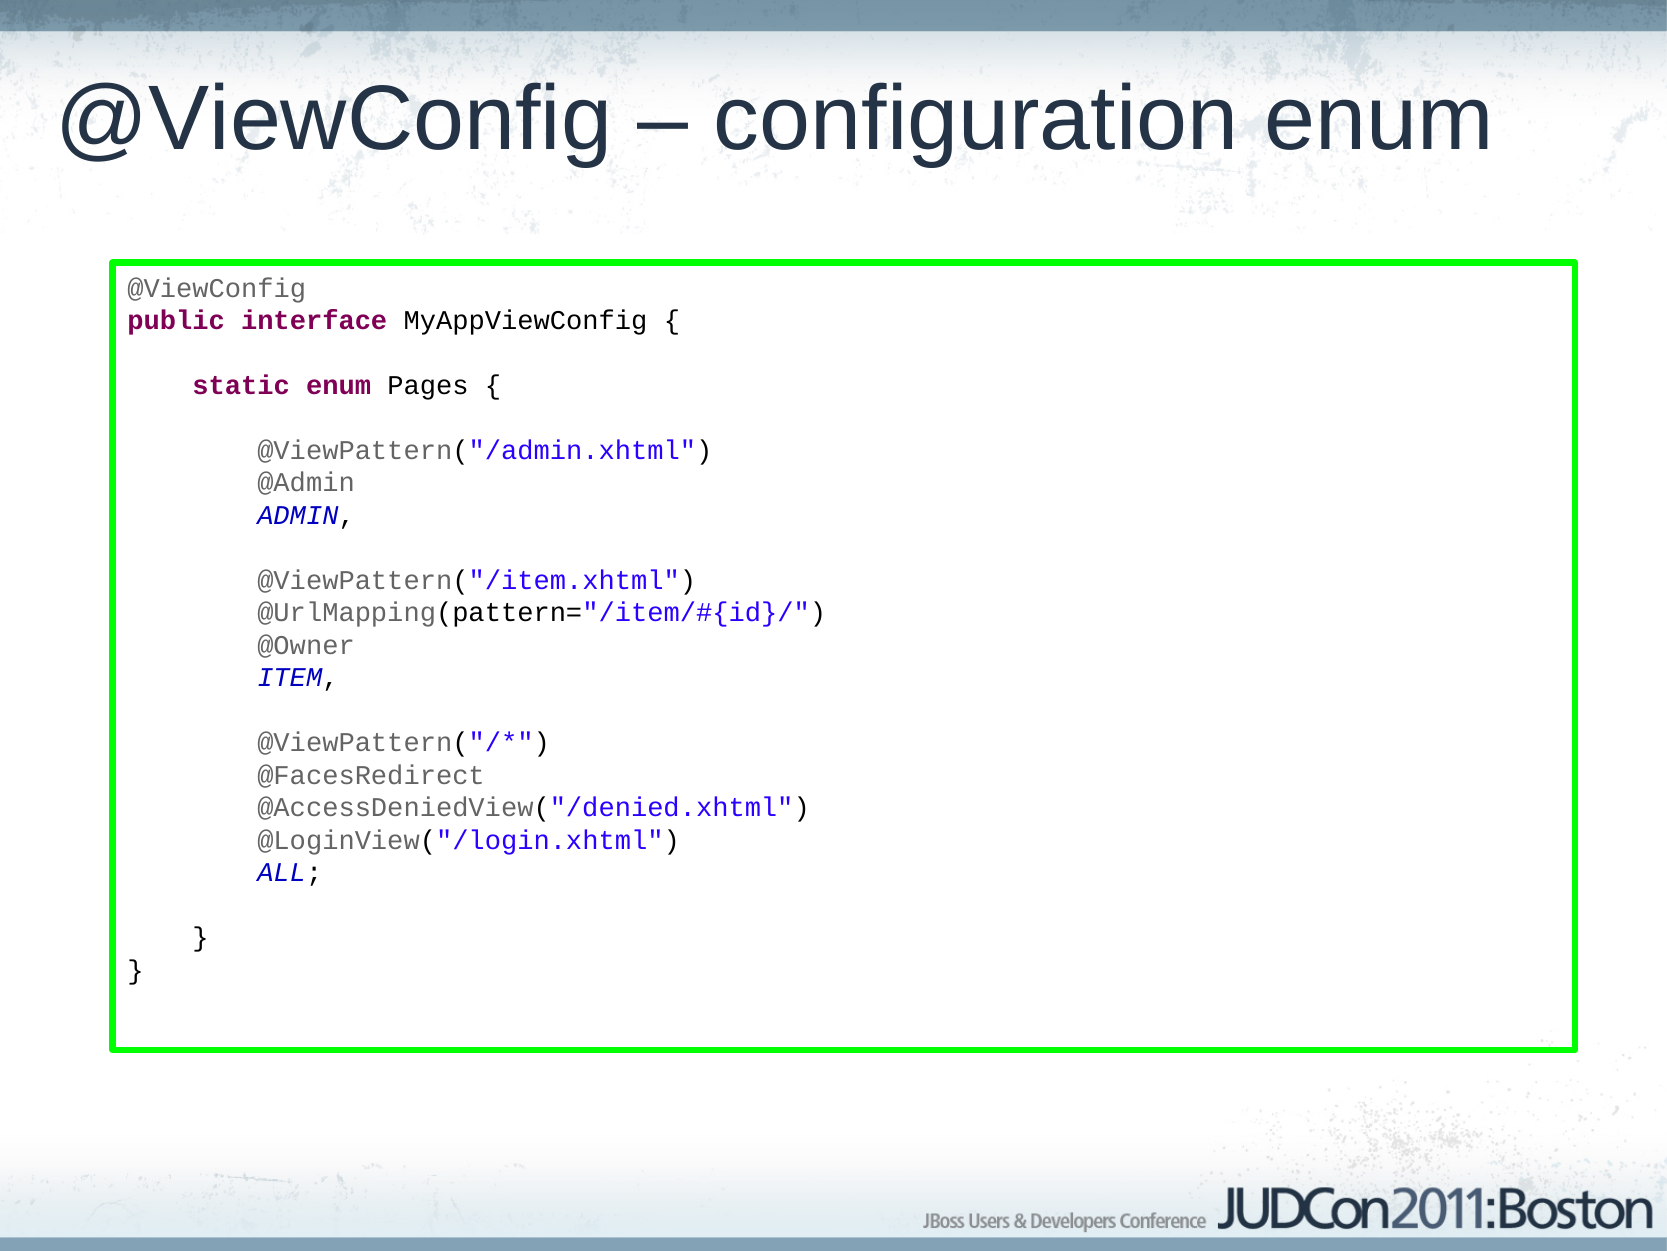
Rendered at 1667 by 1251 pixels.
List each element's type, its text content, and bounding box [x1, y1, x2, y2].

text_box @ViewConfig public interface MyAppViewConfig { static enum Pages { @ViewPattern("/admin.xhtml") @Admin ADMIN, @ViewPattern("/item.xhtml") @UrlMapping(pattern="/item/#{id}/") @Owner ITEM, @ViewPattern("/*") @FacesRedirect @AccessDeniedView("/denied.xhtml") @LoginView("/login.xhtml") ALL; } } [112, 262, 1576, 1051]
picture [0, 0, 1667, 1251]
title @ViewConfig – configuration enum [40, 50, 1627, 216]
